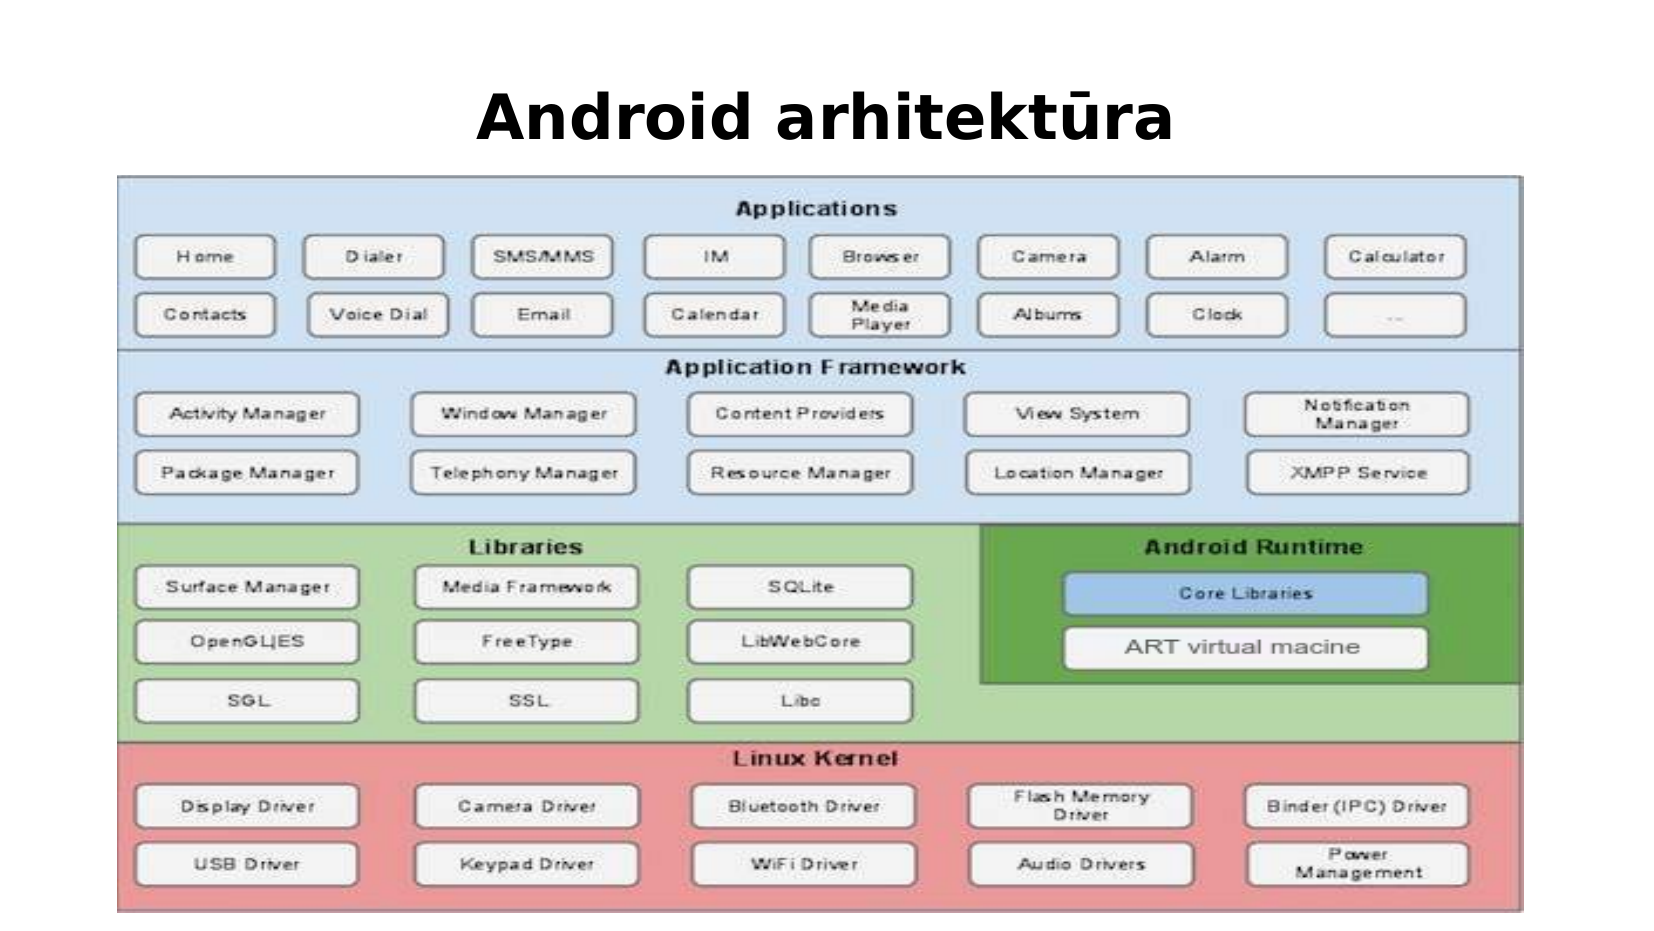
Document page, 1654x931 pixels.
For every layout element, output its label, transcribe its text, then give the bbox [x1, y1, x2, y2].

picture [117, 175, 1524, 913]
title Android arhitektūra [82, 37, 1571, 193]
